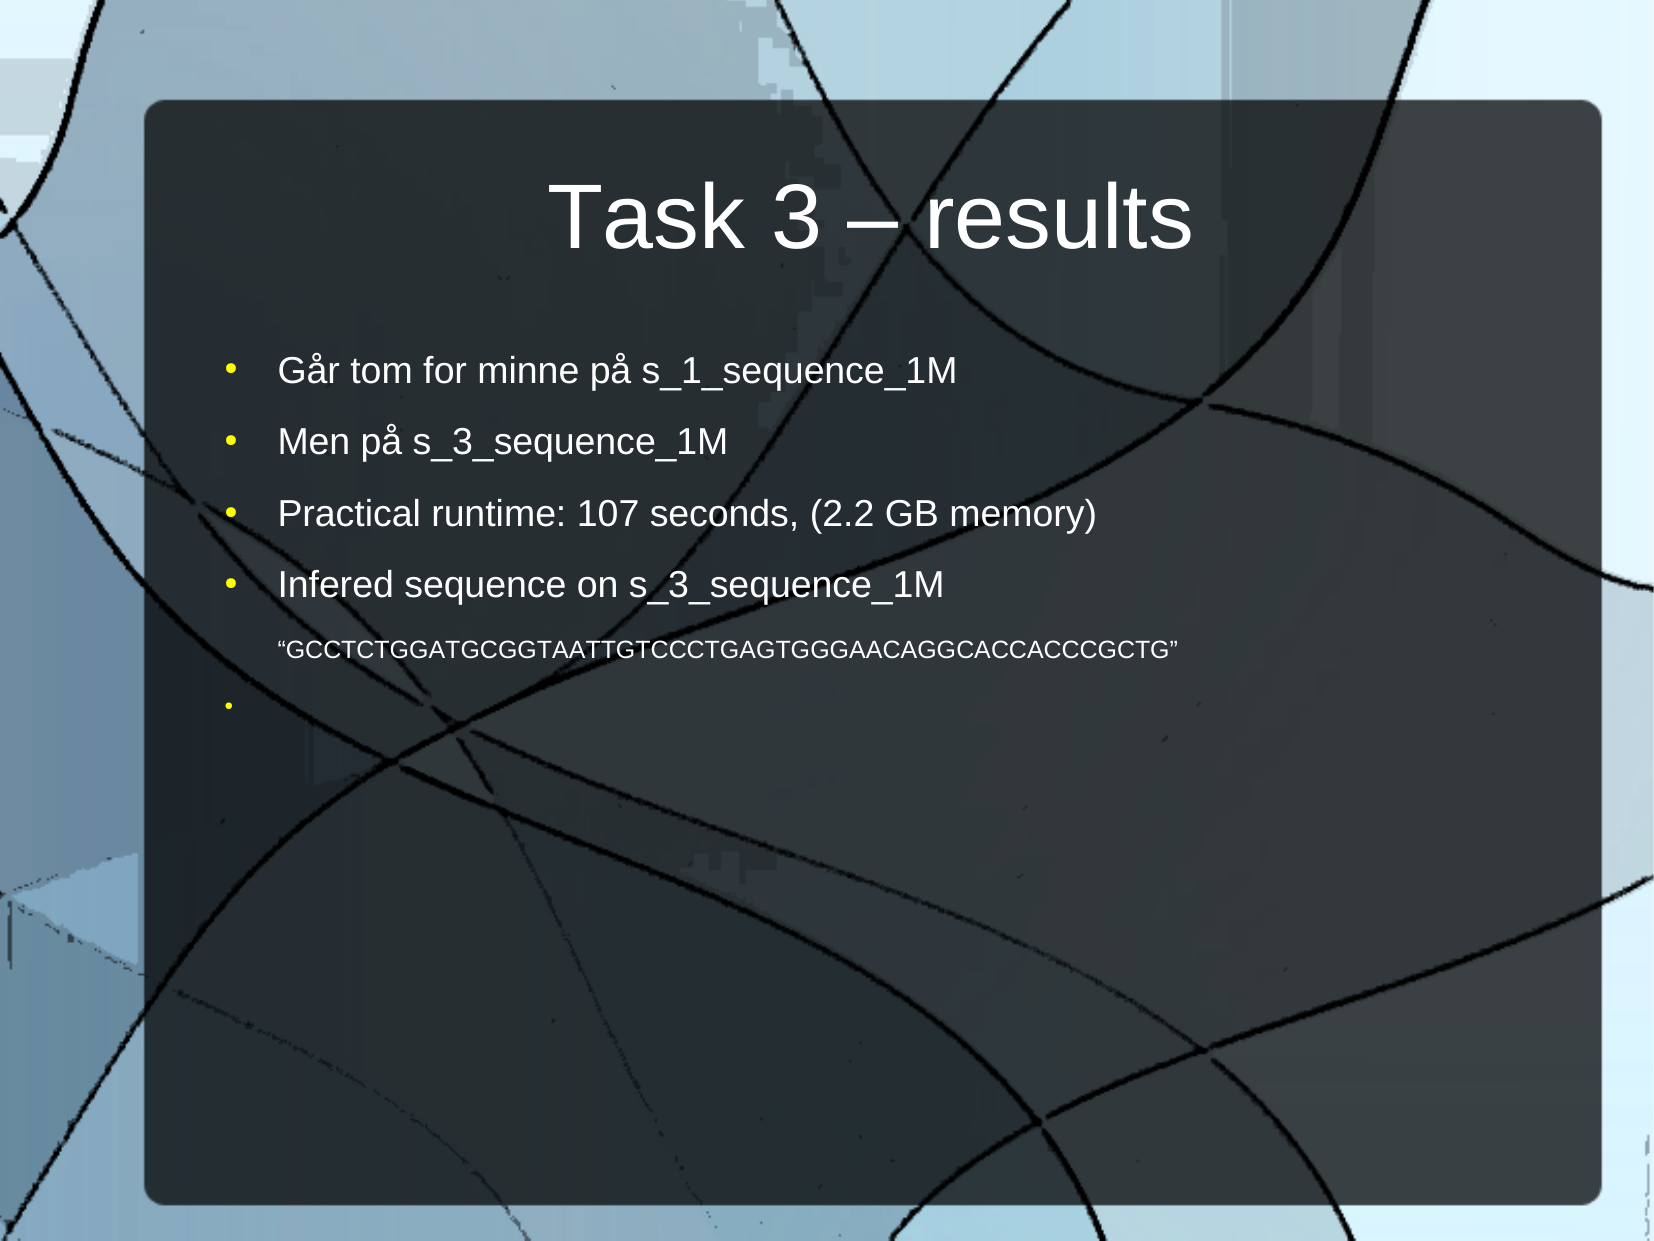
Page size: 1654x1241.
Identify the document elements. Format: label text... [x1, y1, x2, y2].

list Går tom for minne på s_1_sequence_1M Men på s_3_sequence_1M Practical runtime: 107 seconds, (2.2 GB memory) Infered sequence on s_3_sequence_1M “GCCTCTGGATGCGGTAATTGTCCCTGAGTGGGAACAGGCACCACCCGCTG” [206, 349, 1571, 1069]
picture [0, 0, 1654, 1241]
title Task 3 – results [159, 108, 1583, 325]
